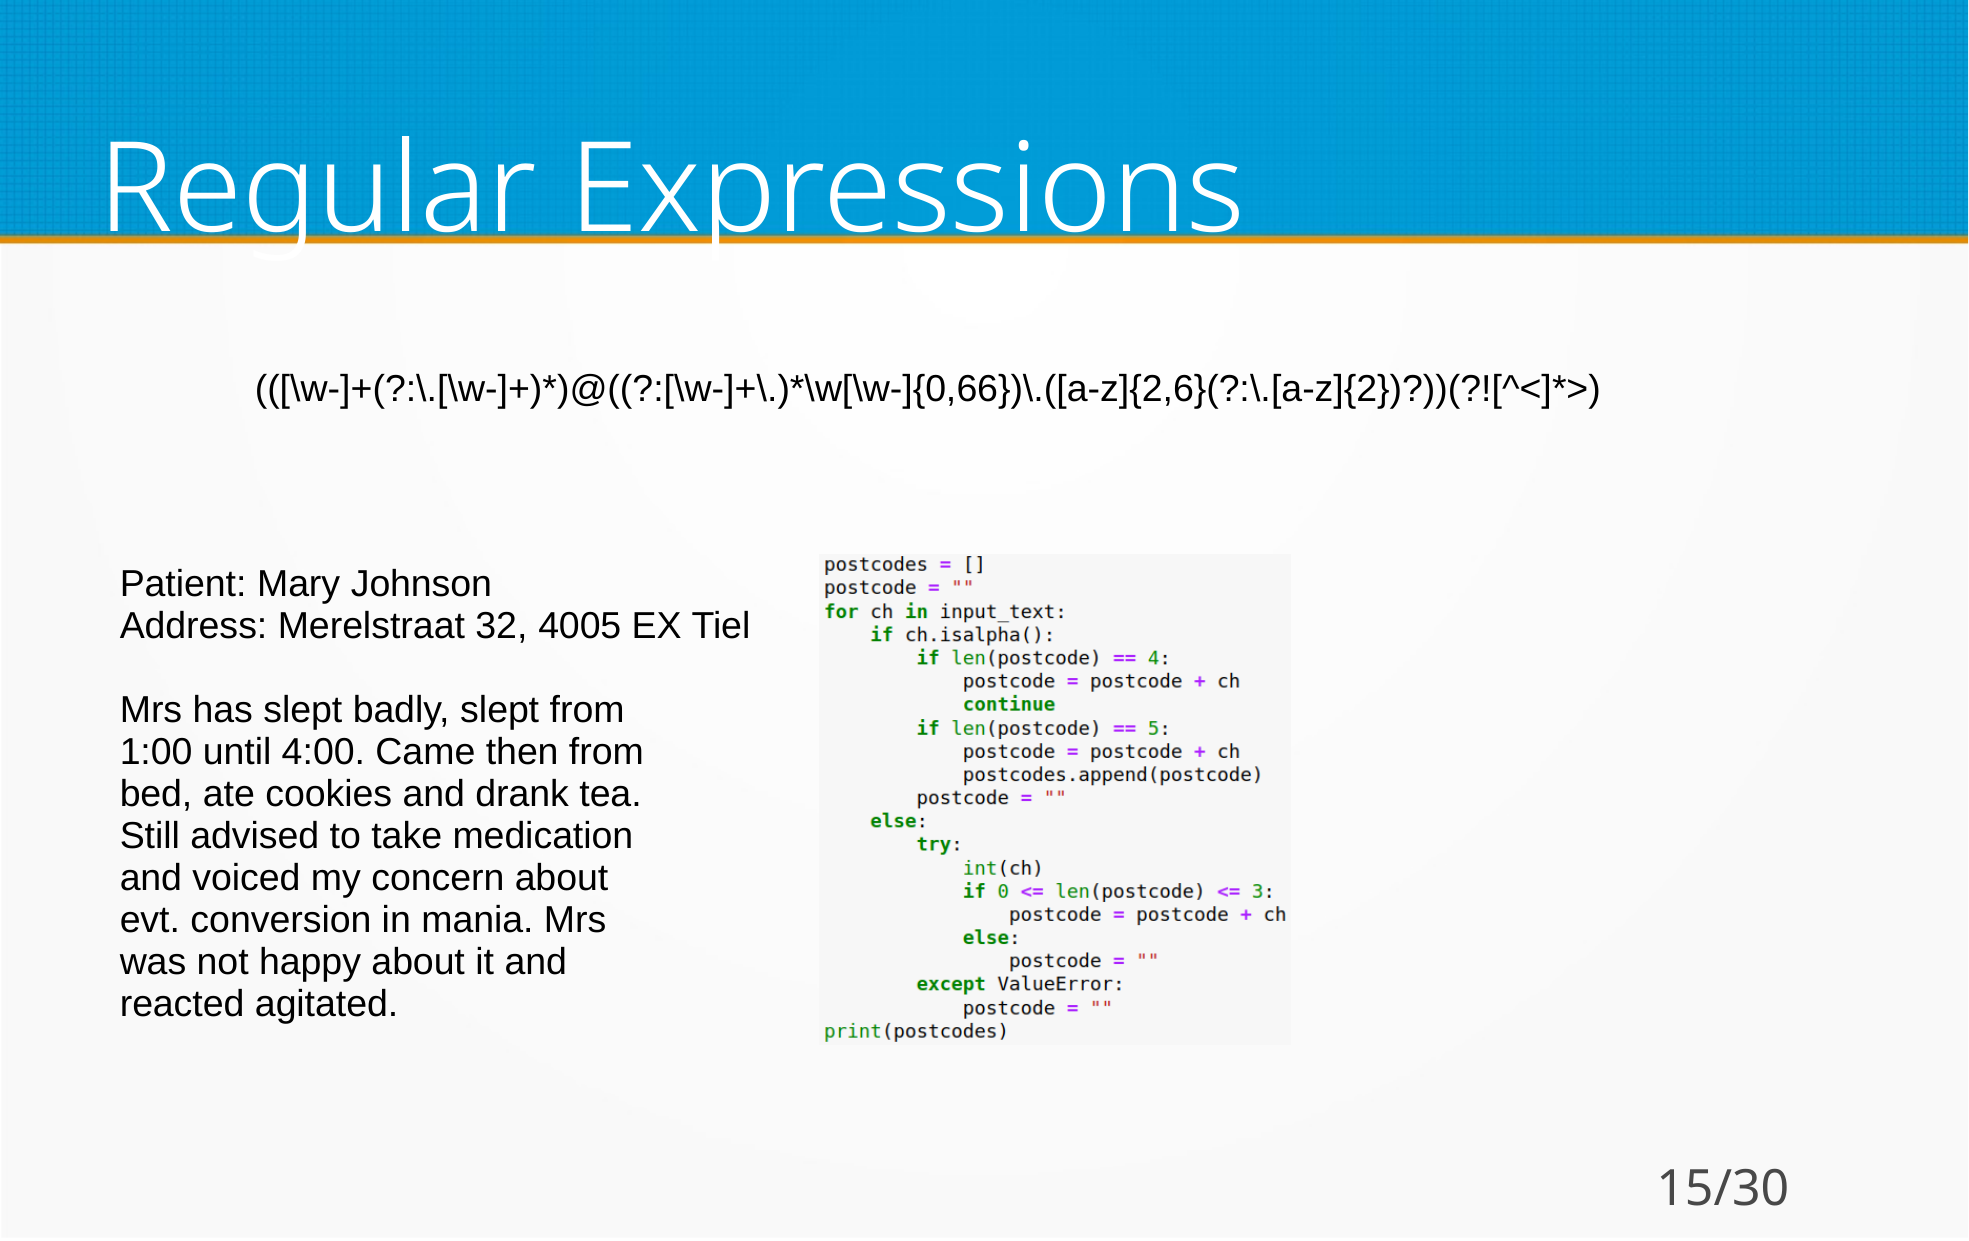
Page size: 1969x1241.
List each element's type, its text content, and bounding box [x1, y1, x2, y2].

title Regular Expressions [98, 49, 1870, 257]
text_box (([\w-]+(?:\.[\w-]+)*)@((?:[\w-]+\.)*\w[\w-]{0,66})\.([a-z]{2,6}(?:\.[a-z]{2})?))(?![^<]*>) [240, 360, 1771, 459]
text_box Patient: Mary Johnson Address: Merelstraat 32, 4005 EX Tiel Mrs has slept badly, slept from 1:00 until 4:00. Came then from bed, ate cookies and drank tea. Still advised to take medication and voiced my concern about evt. conversion in mania. Mrs was not happy about it and reacted agitated. [105, 555, 819, 1032]
picture [0, 233, 1969, 1241]
